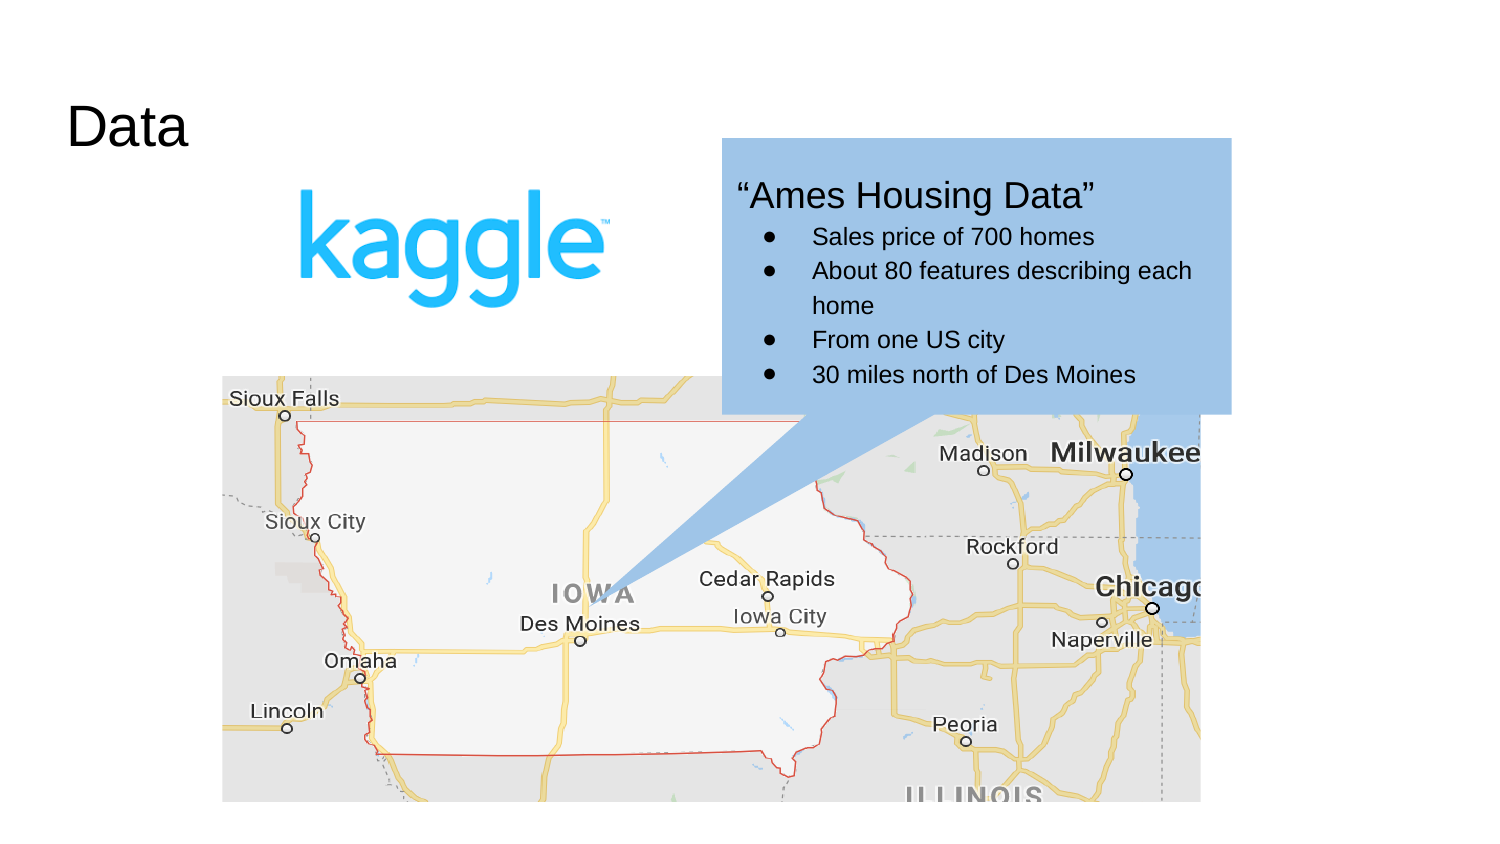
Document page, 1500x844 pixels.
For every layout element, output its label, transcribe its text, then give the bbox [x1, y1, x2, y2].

text_box “Ames Housing Data” Sales price of 700 homes About 80 features describing each home From one US city 30 miles north of Des Moines [588, 138, 1232, 607]
picture [276, 165, 629, 326]
picture [222, 376, 1201, 802]
title Data [51, 72, 1449, 167]
